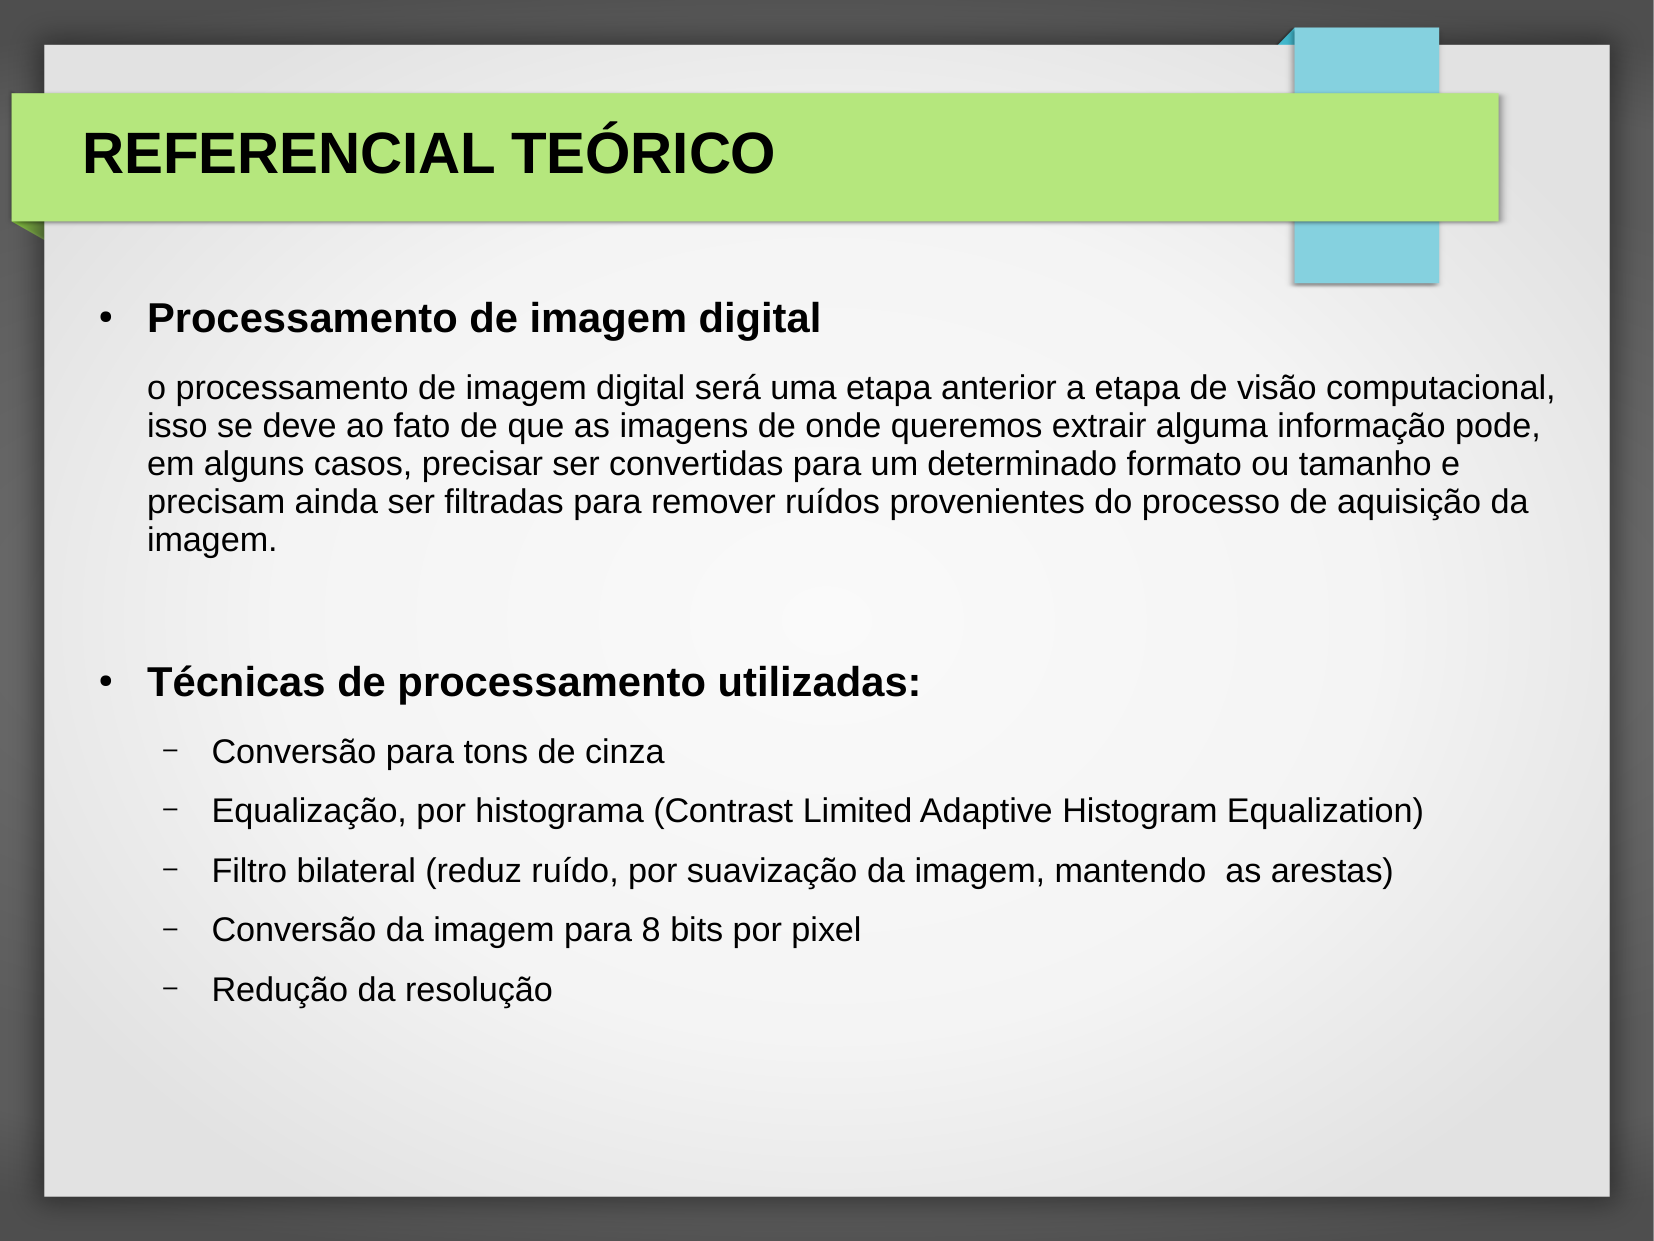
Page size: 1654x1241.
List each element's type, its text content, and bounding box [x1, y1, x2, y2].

title REFERENCIAL TEÓRICO [82, 94, 1264, 213]
picture [0, 0, 1654, 1241]
list Processamento de imagem digital o processamento de imagem digital será uma etapa anterior a etapa de visão computacional, isso se deve ao fato de que as imagens de onde queremos extrair alguma informação pode, em alguns casos, precisar ser convertidas para um determinado formato ou tamanho e precisam ainda ser filtradas para remover ruídos provenientes do processo de aquisição da imagem. Técnicas de processamento utilizadas: Conversão para tons de cinza Equalização, por histograma (Contrast Limited Adaptive Histogram Equalization) Filtro bilateral (reduz ruído, por suavização da imagem, mantendo as arestas) Conversão da imagem para 8 bits por pixel Redução da resolução [82, 295, 1571, 1015]
